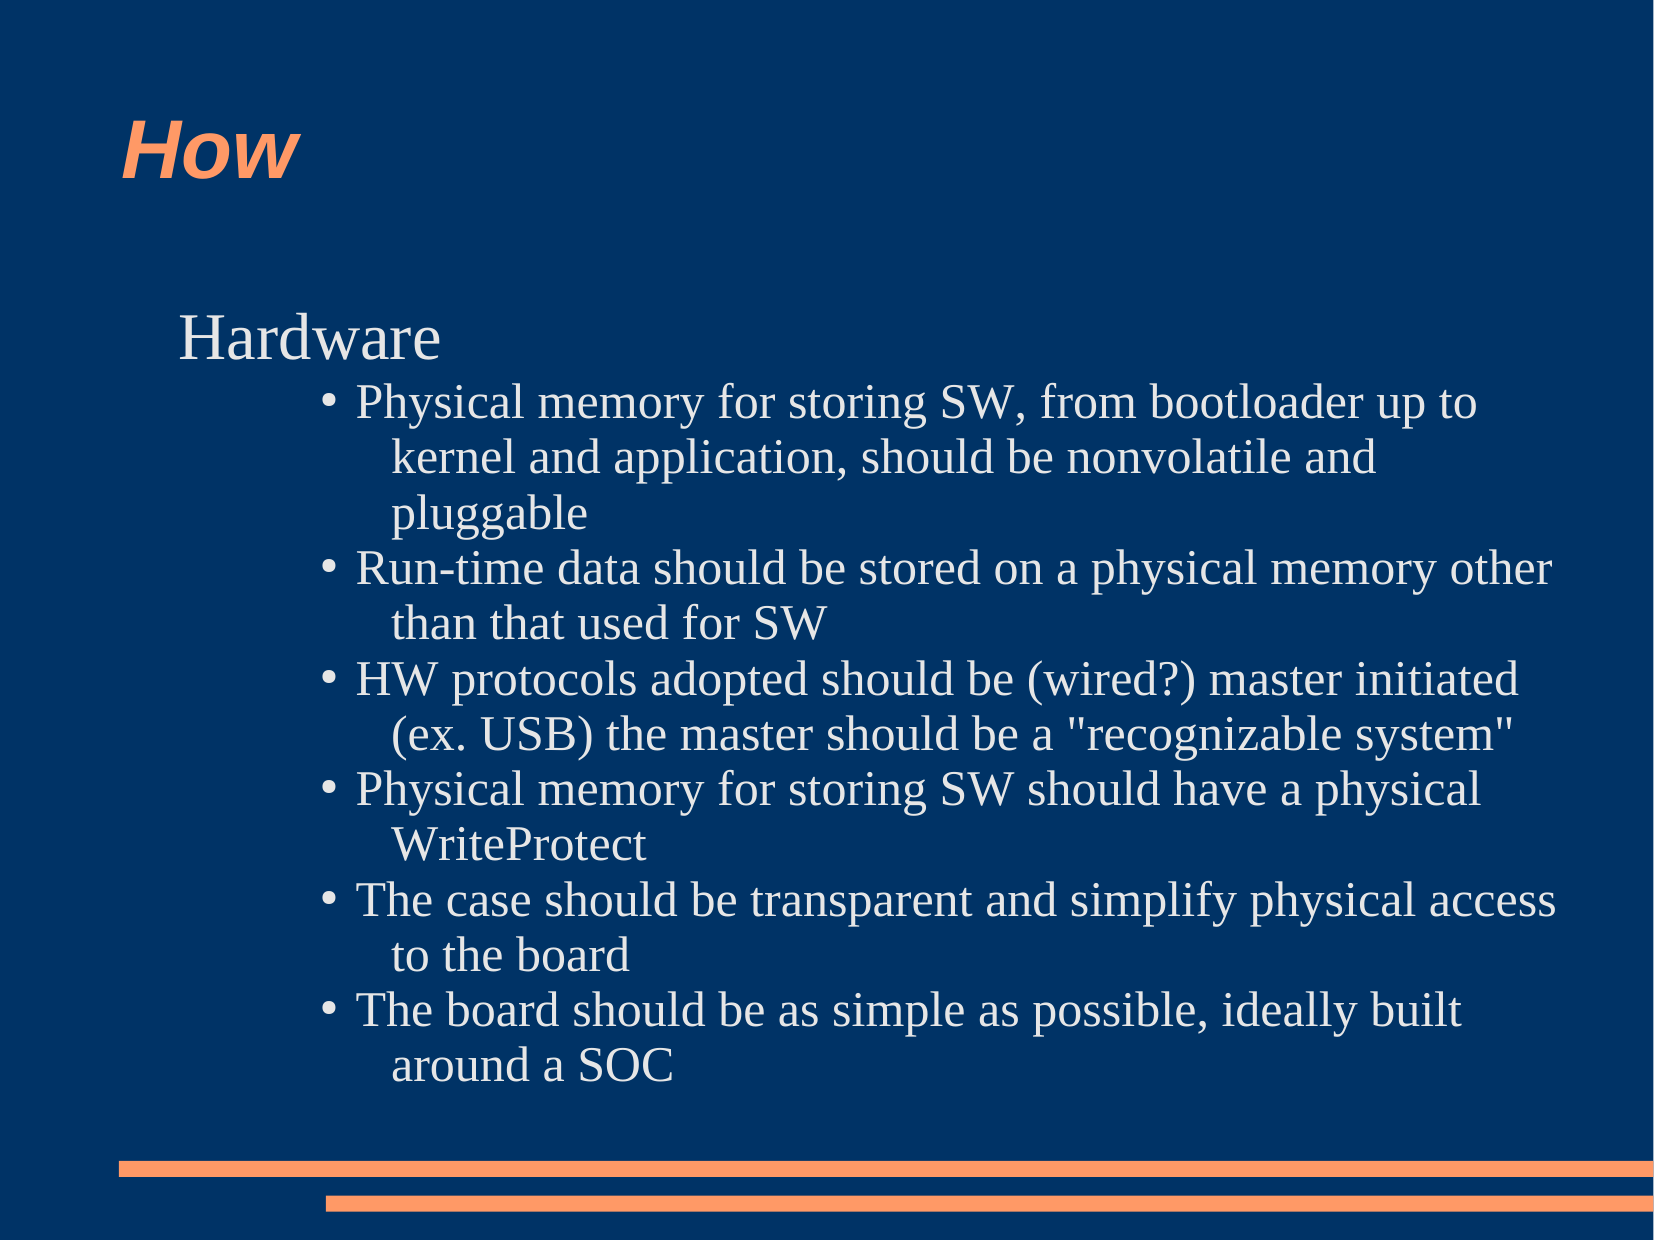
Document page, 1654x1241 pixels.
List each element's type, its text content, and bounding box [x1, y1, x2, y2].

title How [121, 46, 1534, 254]
list Hardware Physical memory for storing SW, from bootloader up to kernel and application, should be nonvolatile and pluggable Run-time data should be stored on a physical memory other than that used for SW HW protocols adopted should be (wired?) master initiated (ex. USB) the master should be a "recognizable system" Physical memory for storing SW should have a physical WriteProtect The case should be transparent and simplify physical access to the board The board should be as simple as possible, ideally built around a SOC [178, 300, 1576, 1158]
